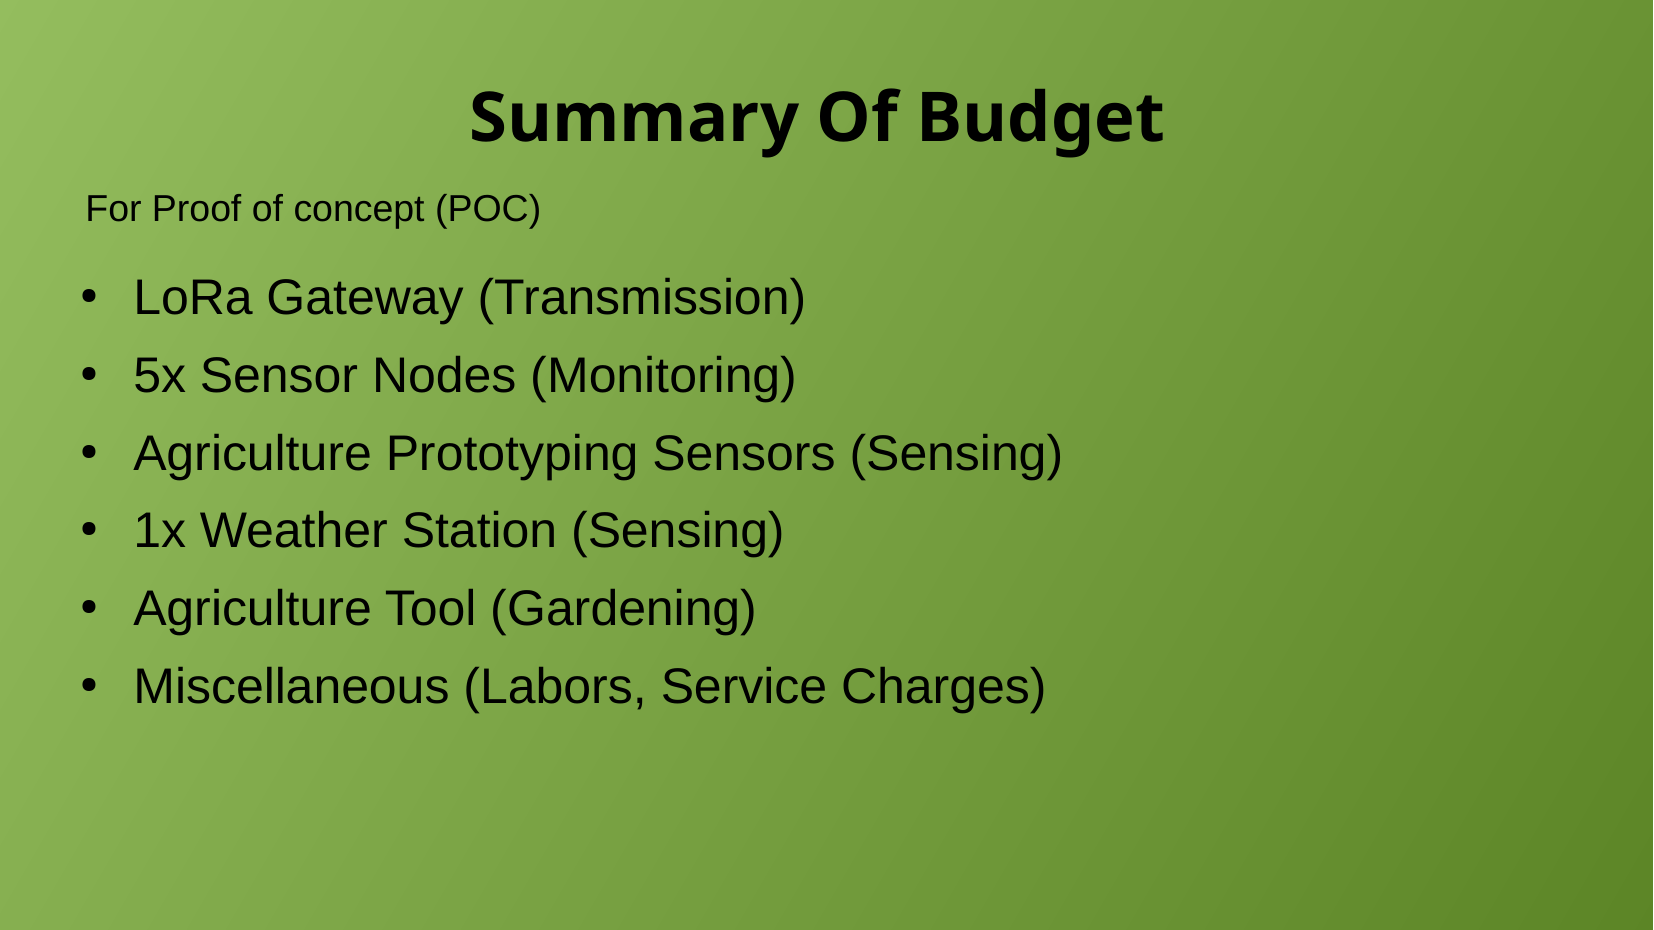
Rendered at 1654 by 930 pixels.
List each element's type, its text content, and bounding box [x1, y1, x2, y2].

title Summary Of Budget [82, 36, 1571, 193]
list LoRa Gateway (Transmission) 5x Sensor Nodes (Monitoring) Agriculture Prototyping Sensors (Sensing) 1x Weather Station (Sensing) Agriculture Tool (Gardening) Miscellaneous (Labors, Service Charges) [62, 269, 1551, 809]
text_box For Proof of concept (POC) [70, 180, 592, 280]
